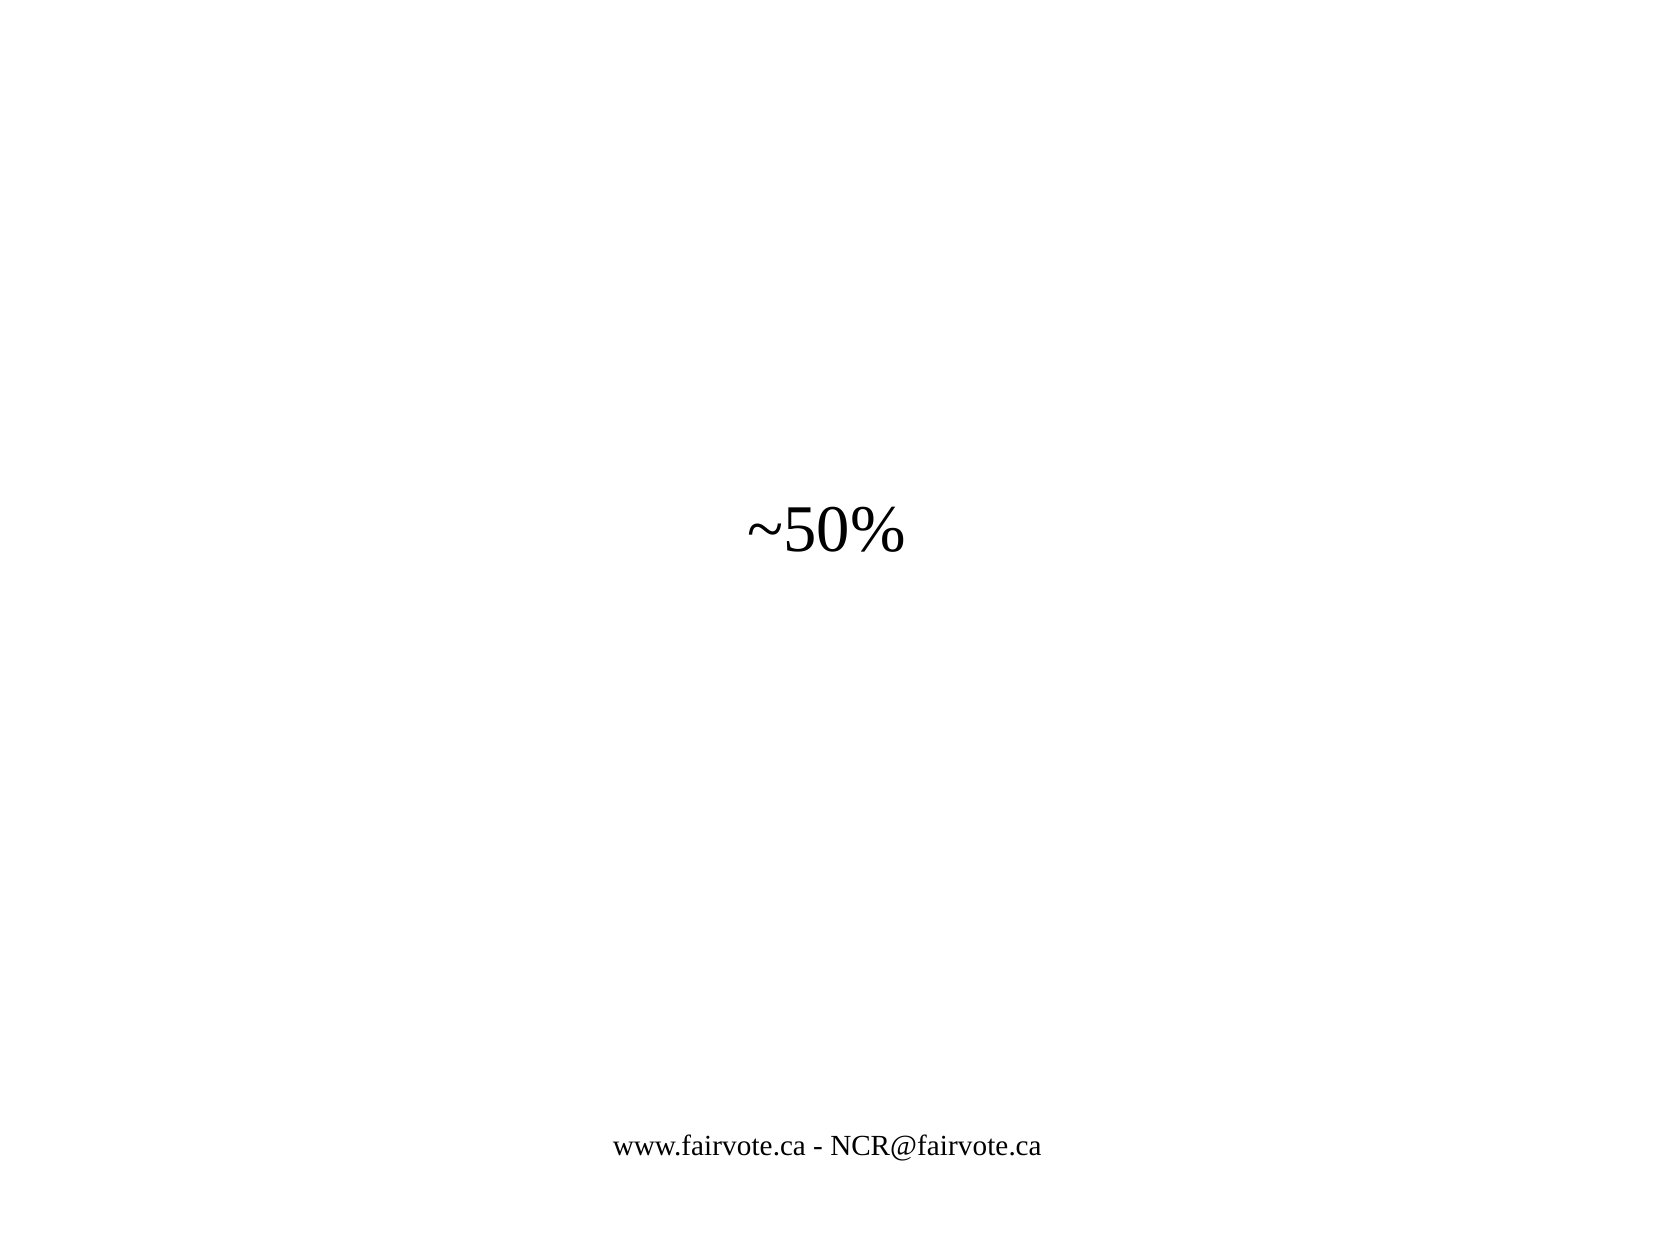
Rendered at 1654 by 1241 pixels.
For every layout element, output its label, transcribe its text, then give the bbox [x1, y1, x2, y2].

subtitle ~50% [82, 49, 1571, 1010]
